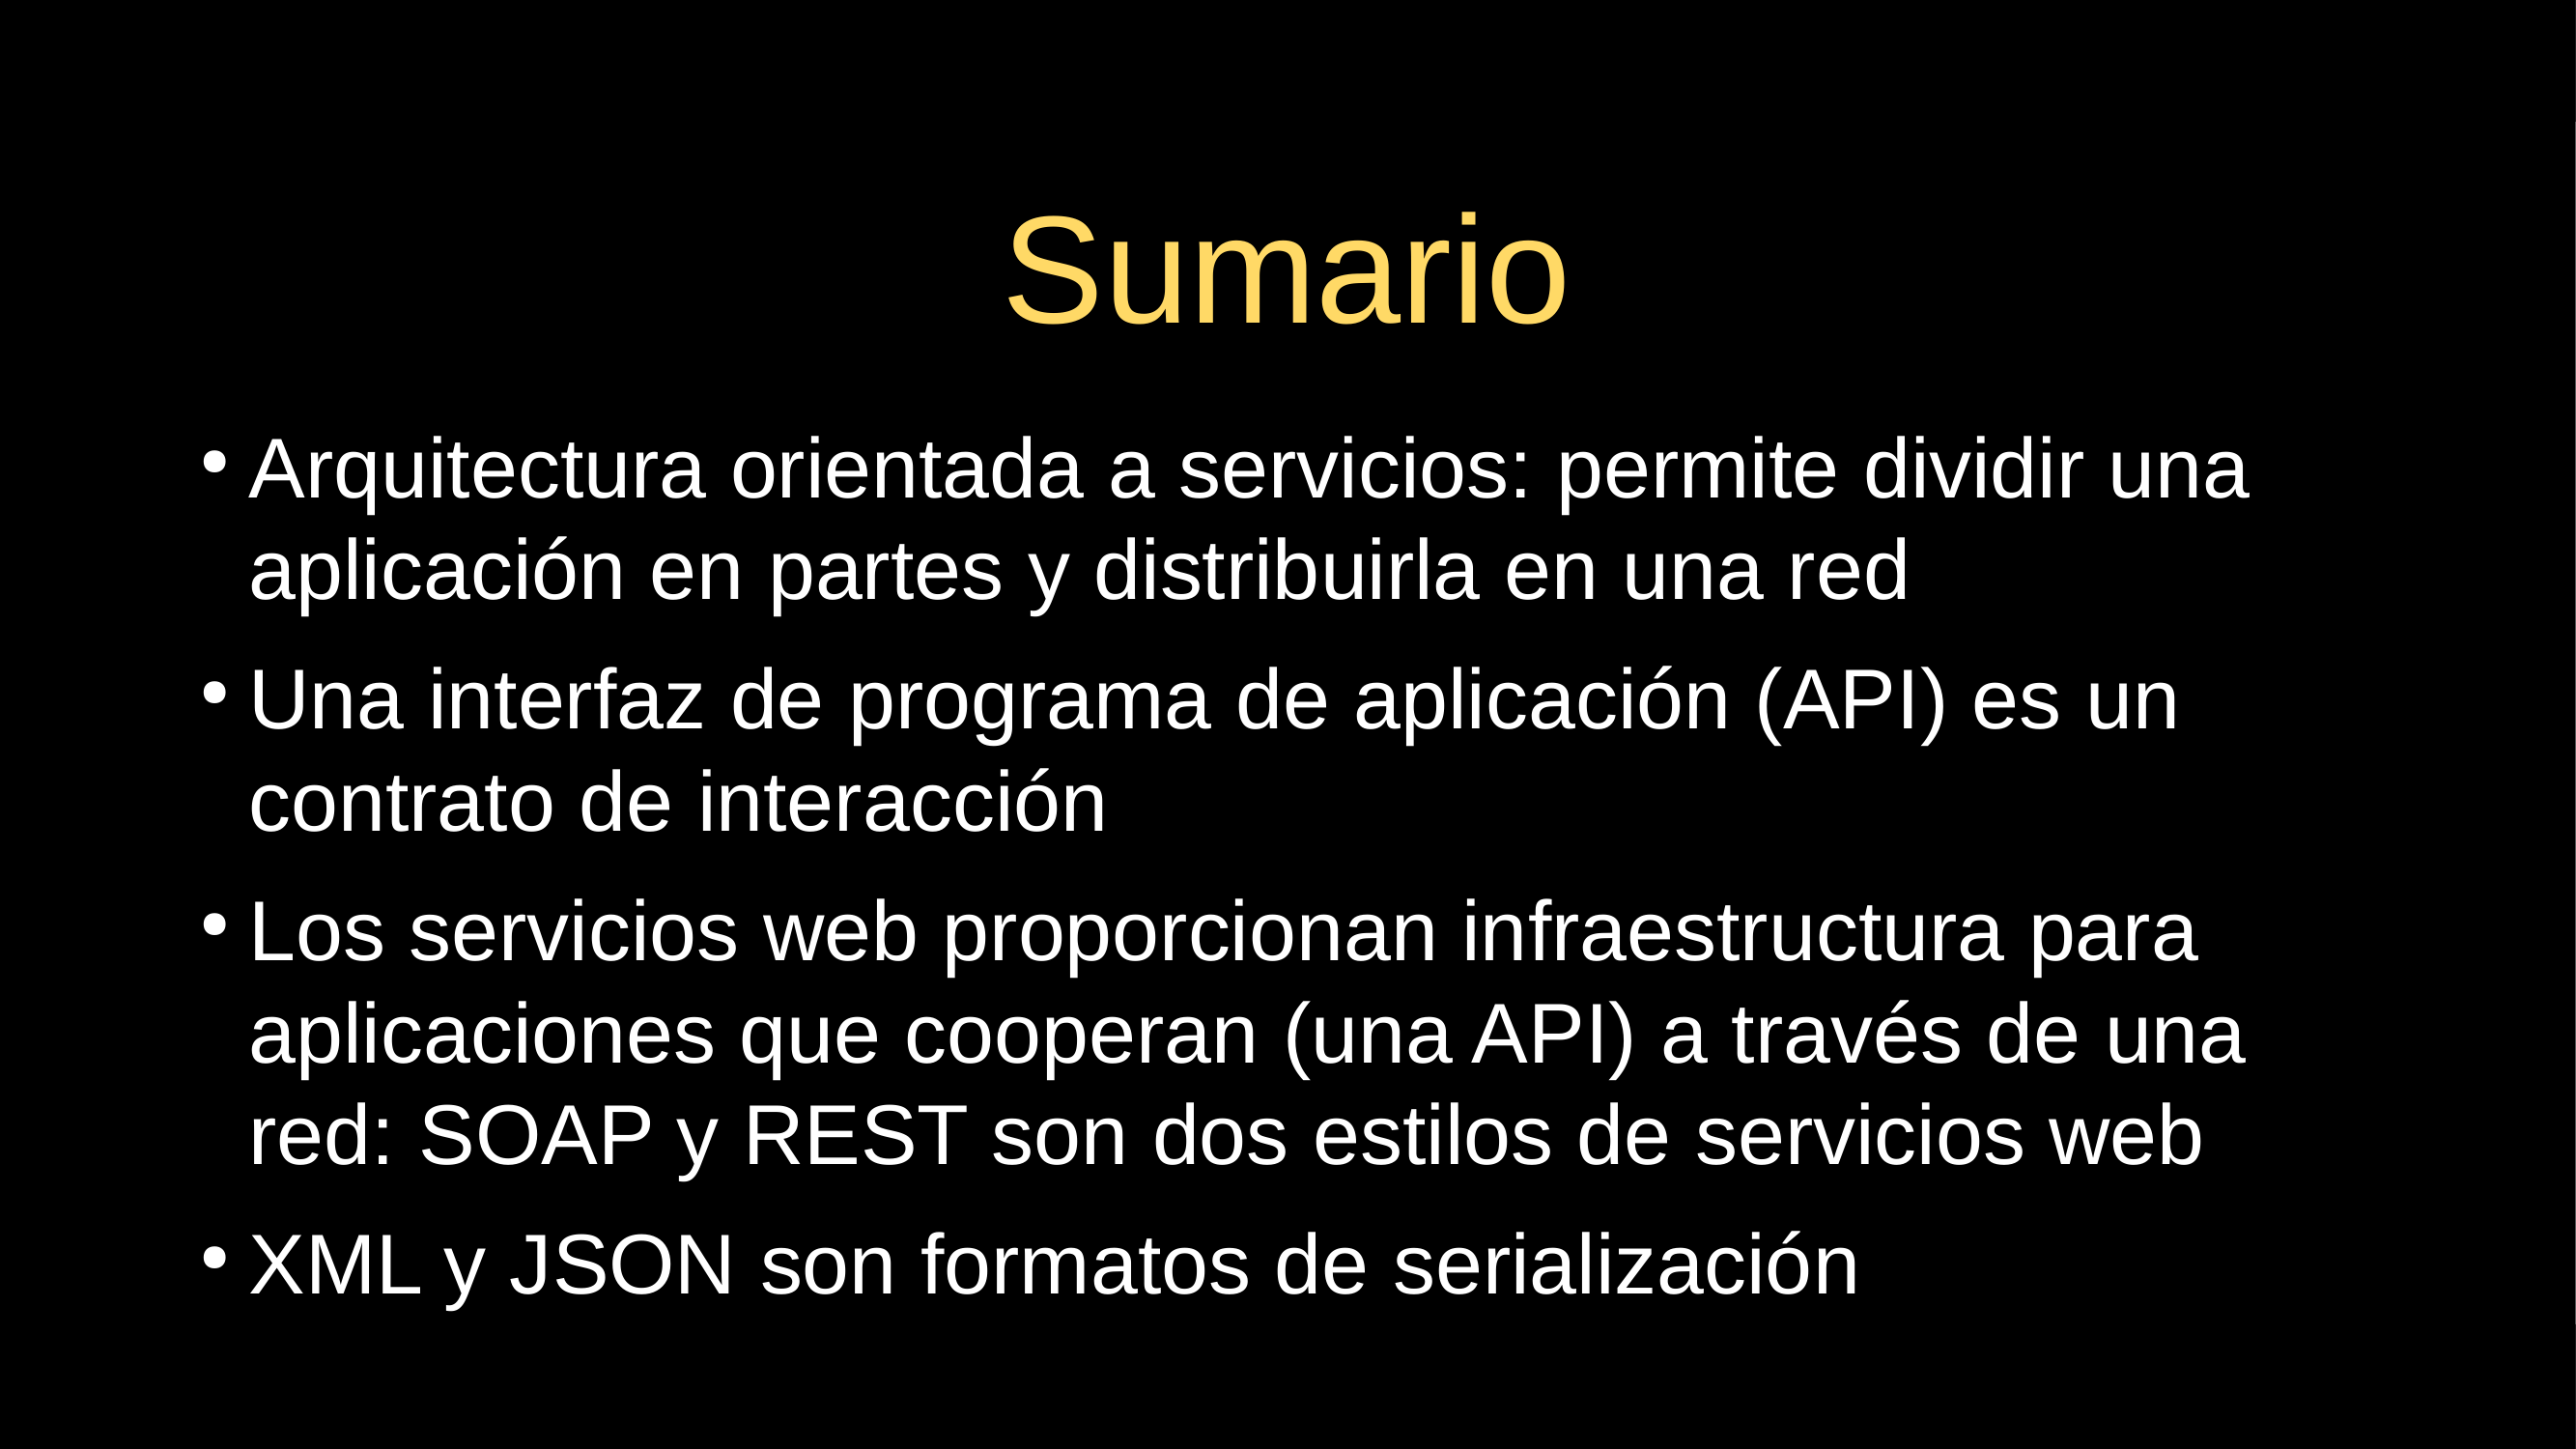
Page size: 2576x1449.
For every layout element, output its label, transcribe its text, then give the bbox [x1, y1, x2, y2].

title Sumario [183, 121, 2391, 403]
list Arquitectura orientada a servicios: permite dividir una aplicación en partes y distribuirla en una red Una interfaz de programa de aplicación (API) es un contrato de interacción Los servicios web proporcionan infraestructura para aplicaciones que cooperan (una API) a través de una red: SOAP y REST son dos estilos de servicios web XML y JSON son formatos de serialización [183, 412, 2391, 1317]
